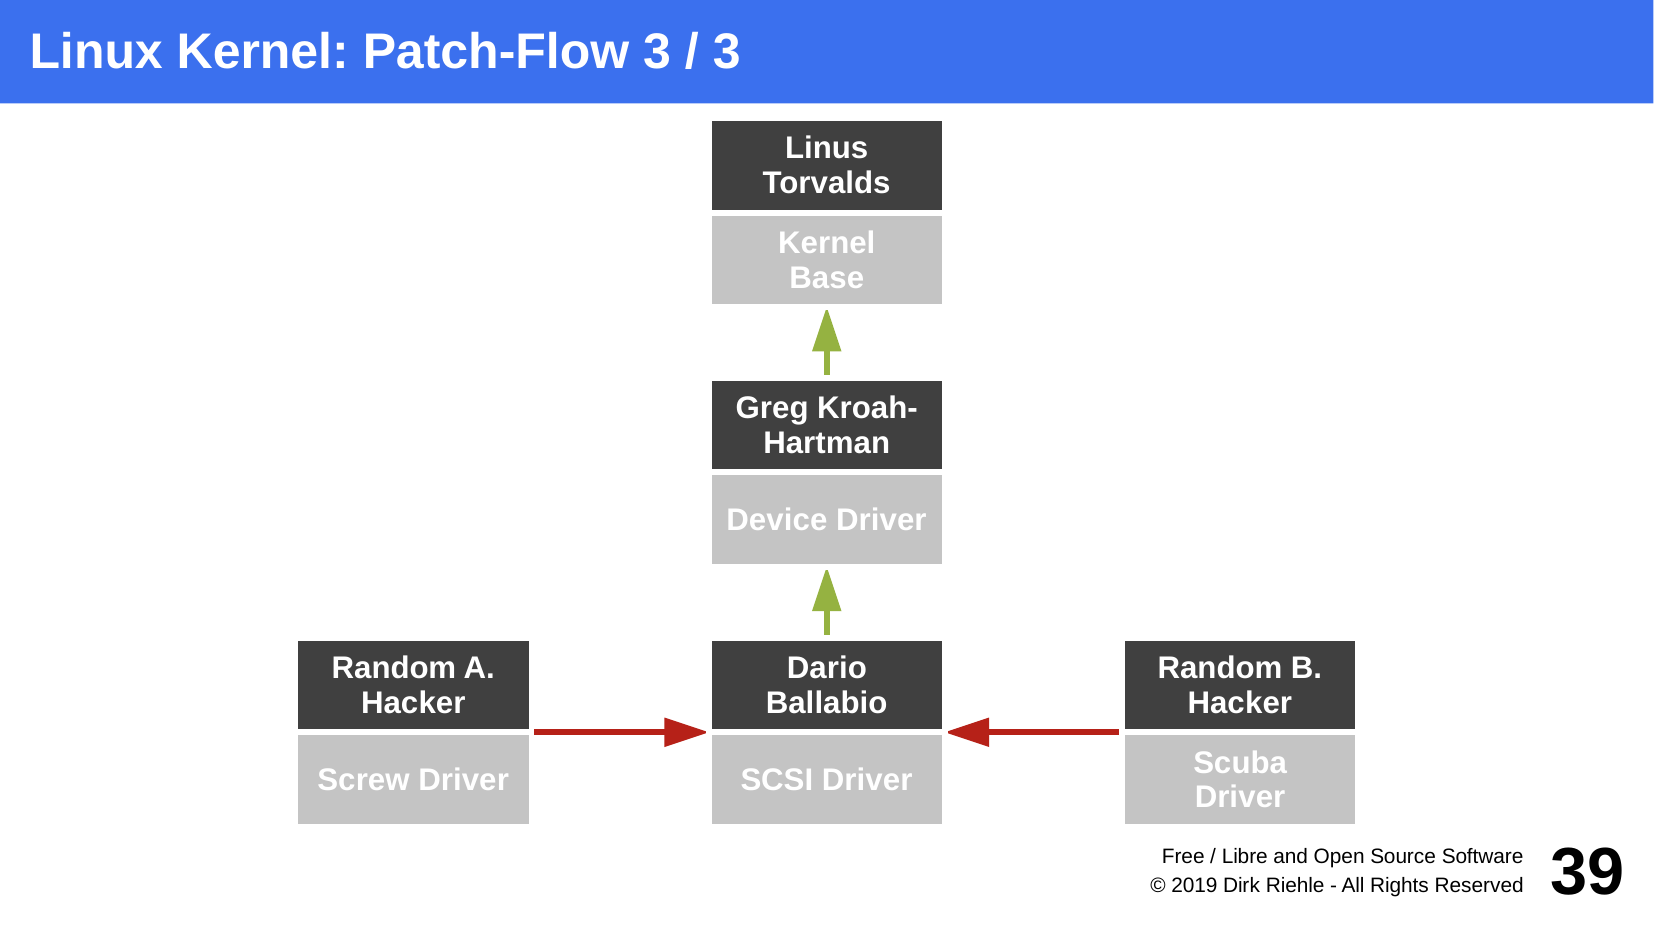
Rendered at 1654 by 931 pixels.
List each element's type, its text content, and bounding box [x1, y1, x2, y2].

title Linux Kernel: Patch-Flow 3 / 3 [0, 0, 1654, 104]
text_box Dario Ballabio [708, 637, 945, 733]
text_box Greg Kroah- Hartman [708, 377, 945, 473]
text_box Random B. Hacker [1122, 637, 1359, 733]
text_box Linus Torvalds [708, 118, 945, 213]
text_box SCSI Driver [708, 735, 945, 827]
text_box Random A. Hacker [295, 637, 532, 733]
text_box Screw Driver [295, 735, 532, 827]
text_box Scuba Driver [1122, 735, 1359, 827]
text_box Kernel Base [708, 216, 945, 308]
text_box Device Driver [708, 475, 945, 567]
